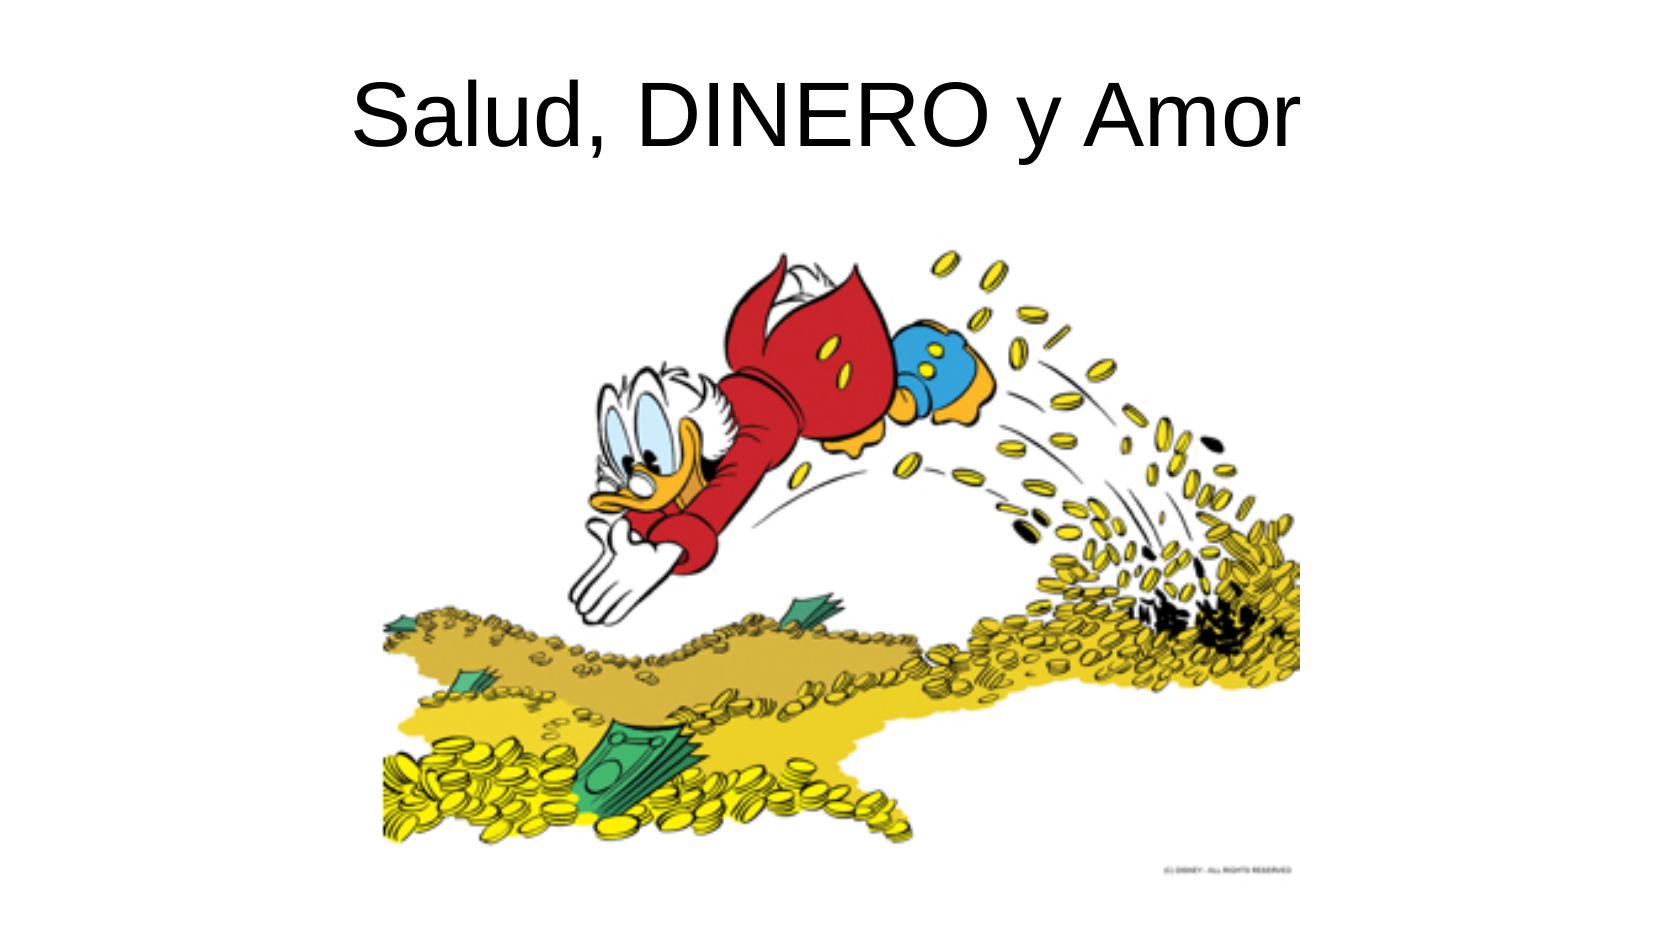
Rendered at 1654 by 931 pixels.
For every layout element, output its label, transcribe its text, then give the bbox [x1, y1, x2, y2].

picture [379, 192, 1300, 886]
title Salud, DINERO y Amor [82, 37, 1571, 193]
